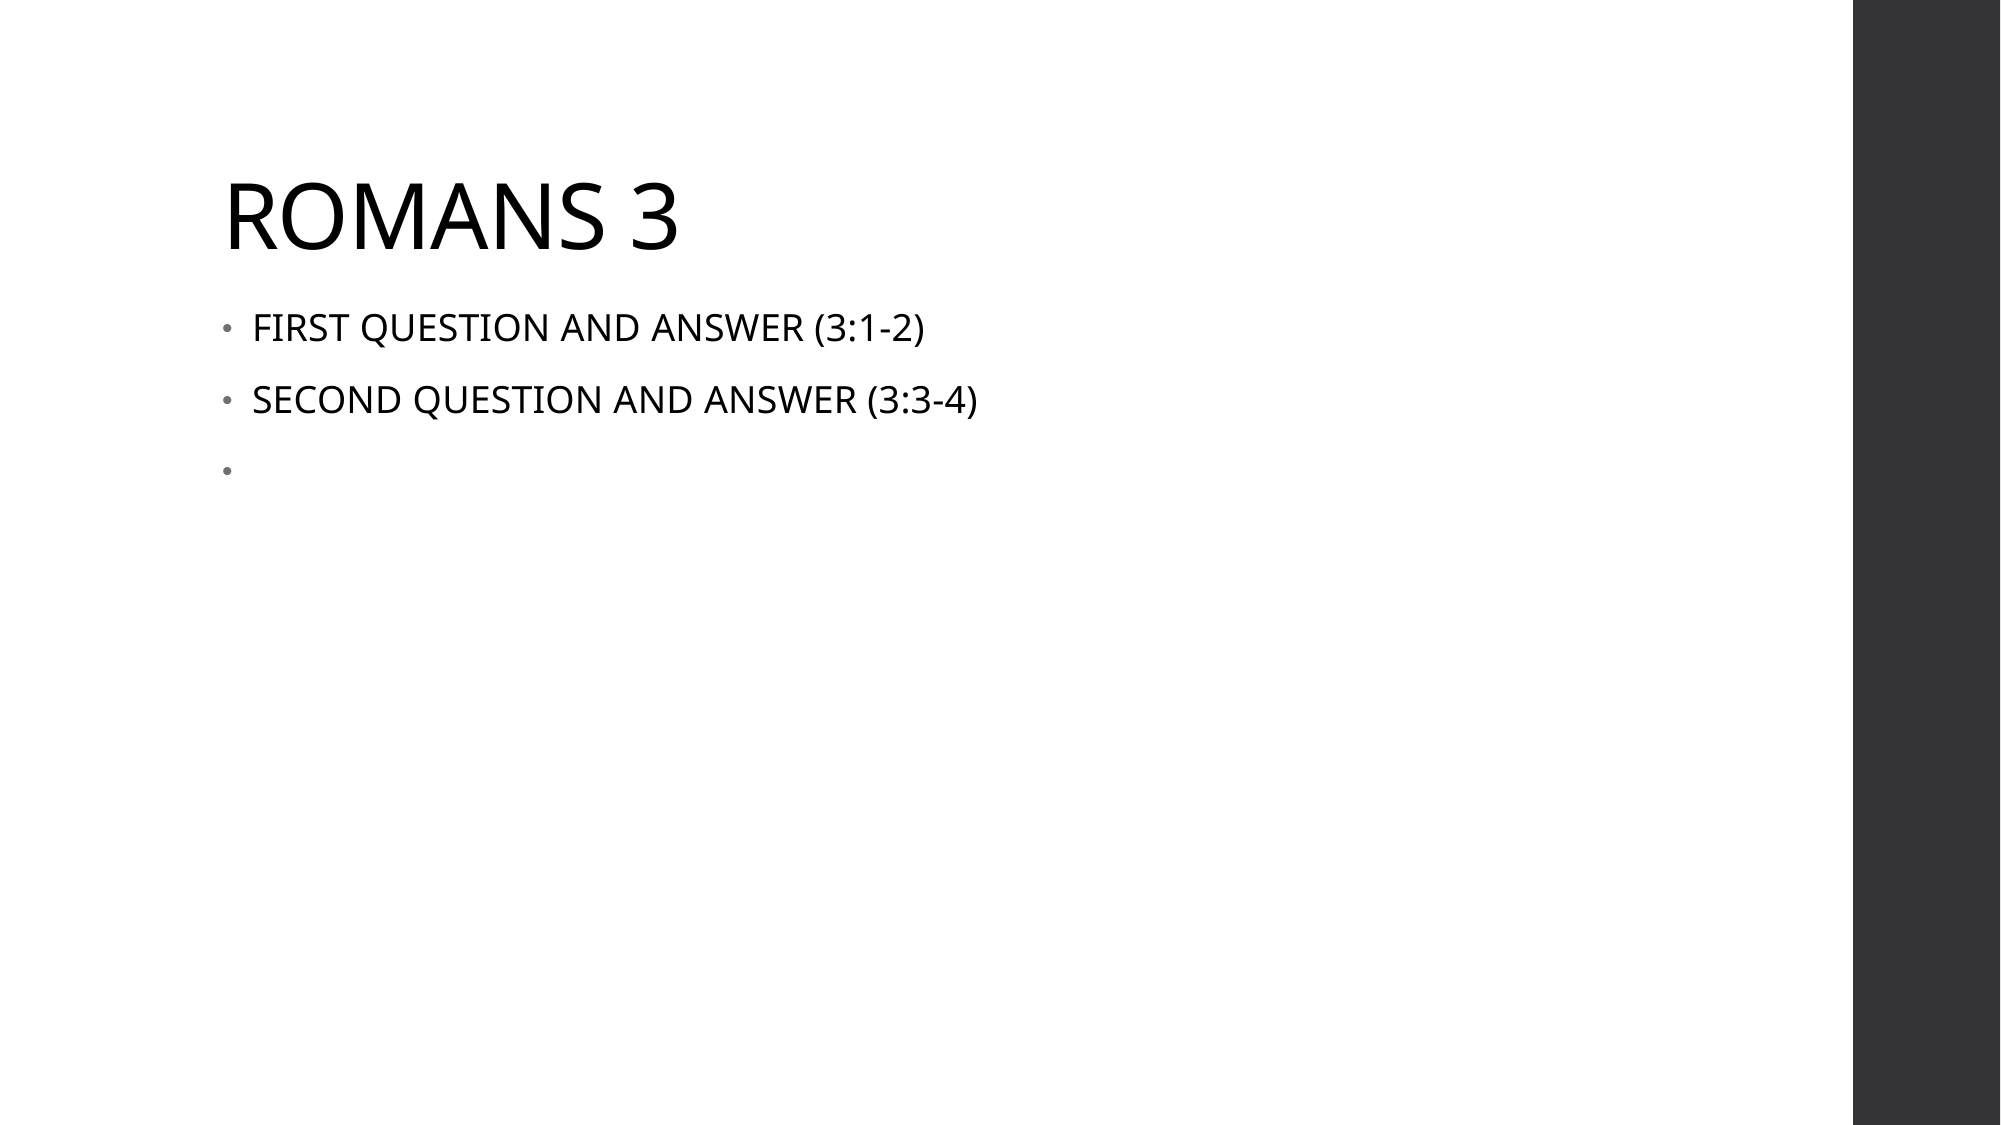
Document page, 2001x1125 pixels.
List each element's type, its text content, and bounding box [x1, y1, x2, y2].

list FIRST QUESTION AND ANSWER (3:1-2) SECOND QUESTION AND ANSWER (3:3-4) [206, 299, 1617, 1014]
title ROMANS 3 [206, 60, 1797, 278]
